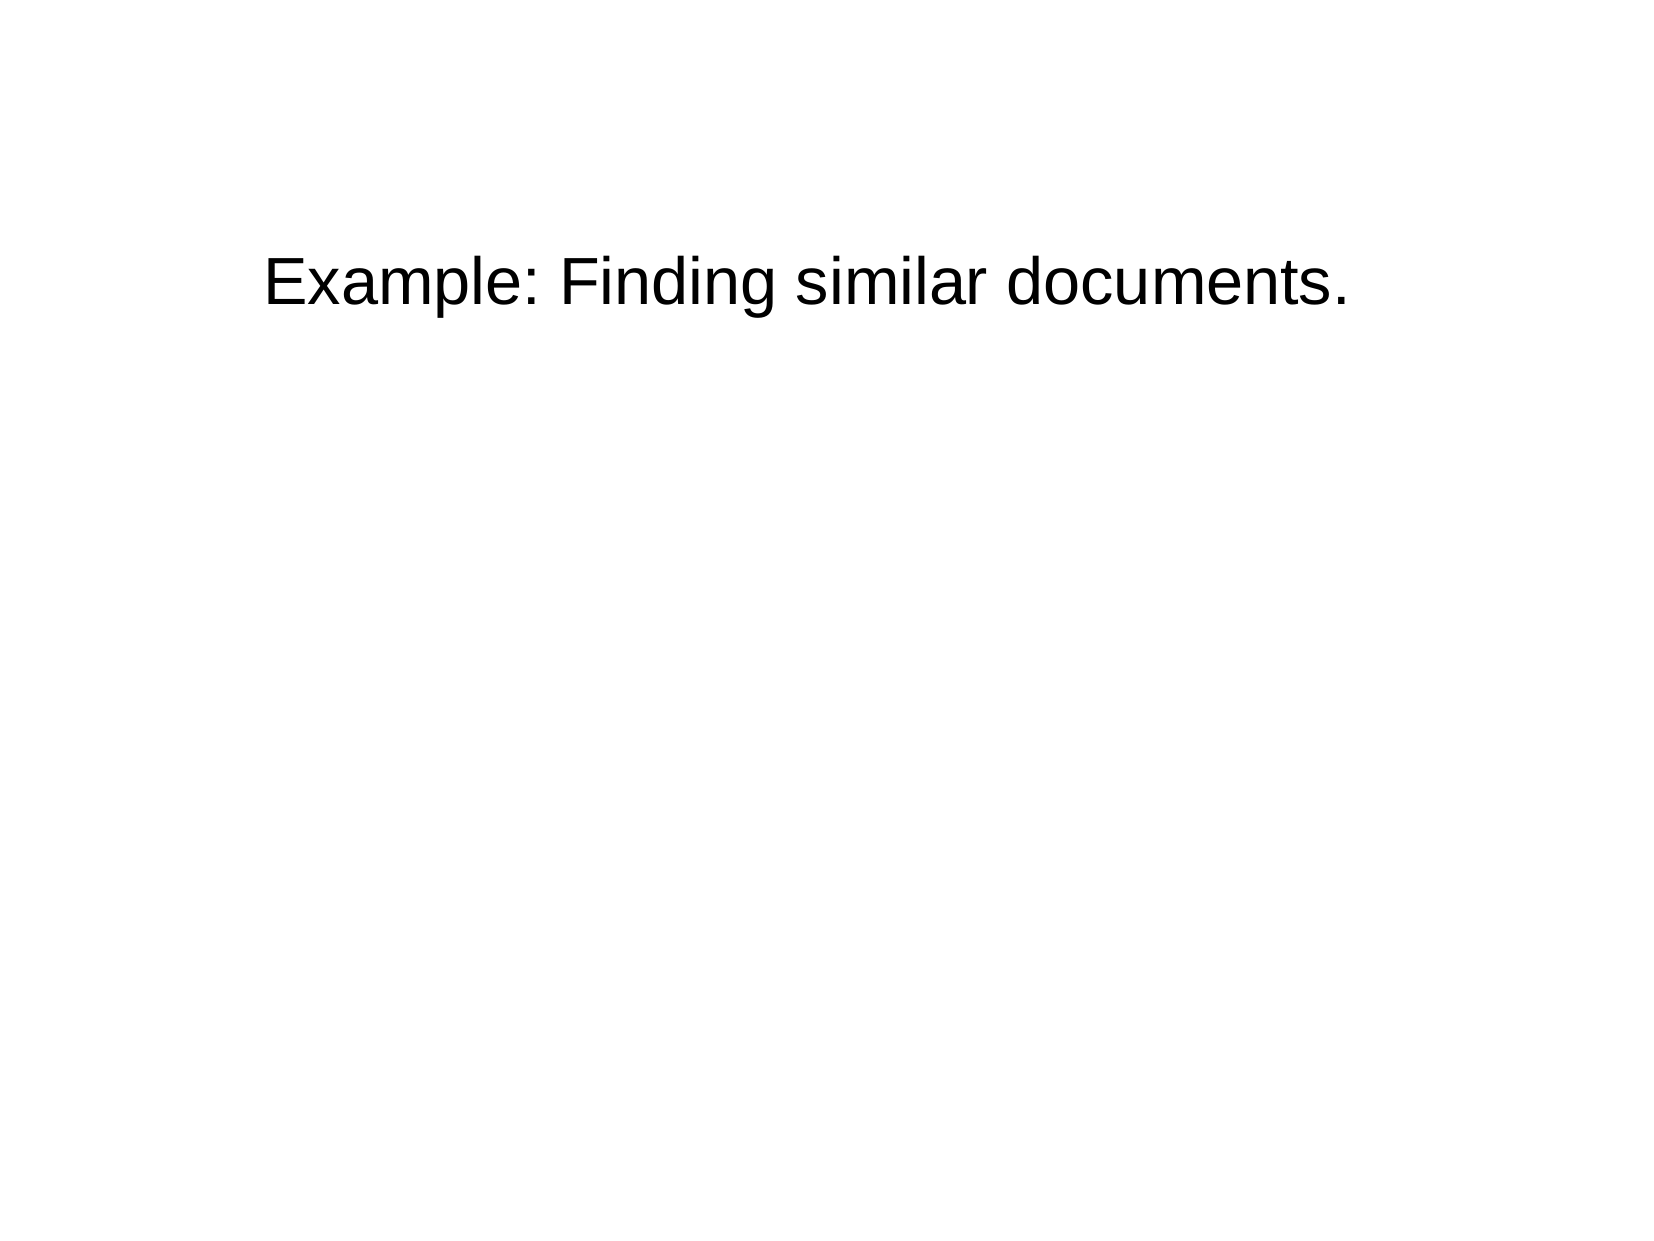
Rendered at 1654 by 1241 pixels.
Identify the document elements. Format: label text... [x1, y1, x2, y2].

text_box Example: Finding similar documents. [248, 236, 1368, 326]
